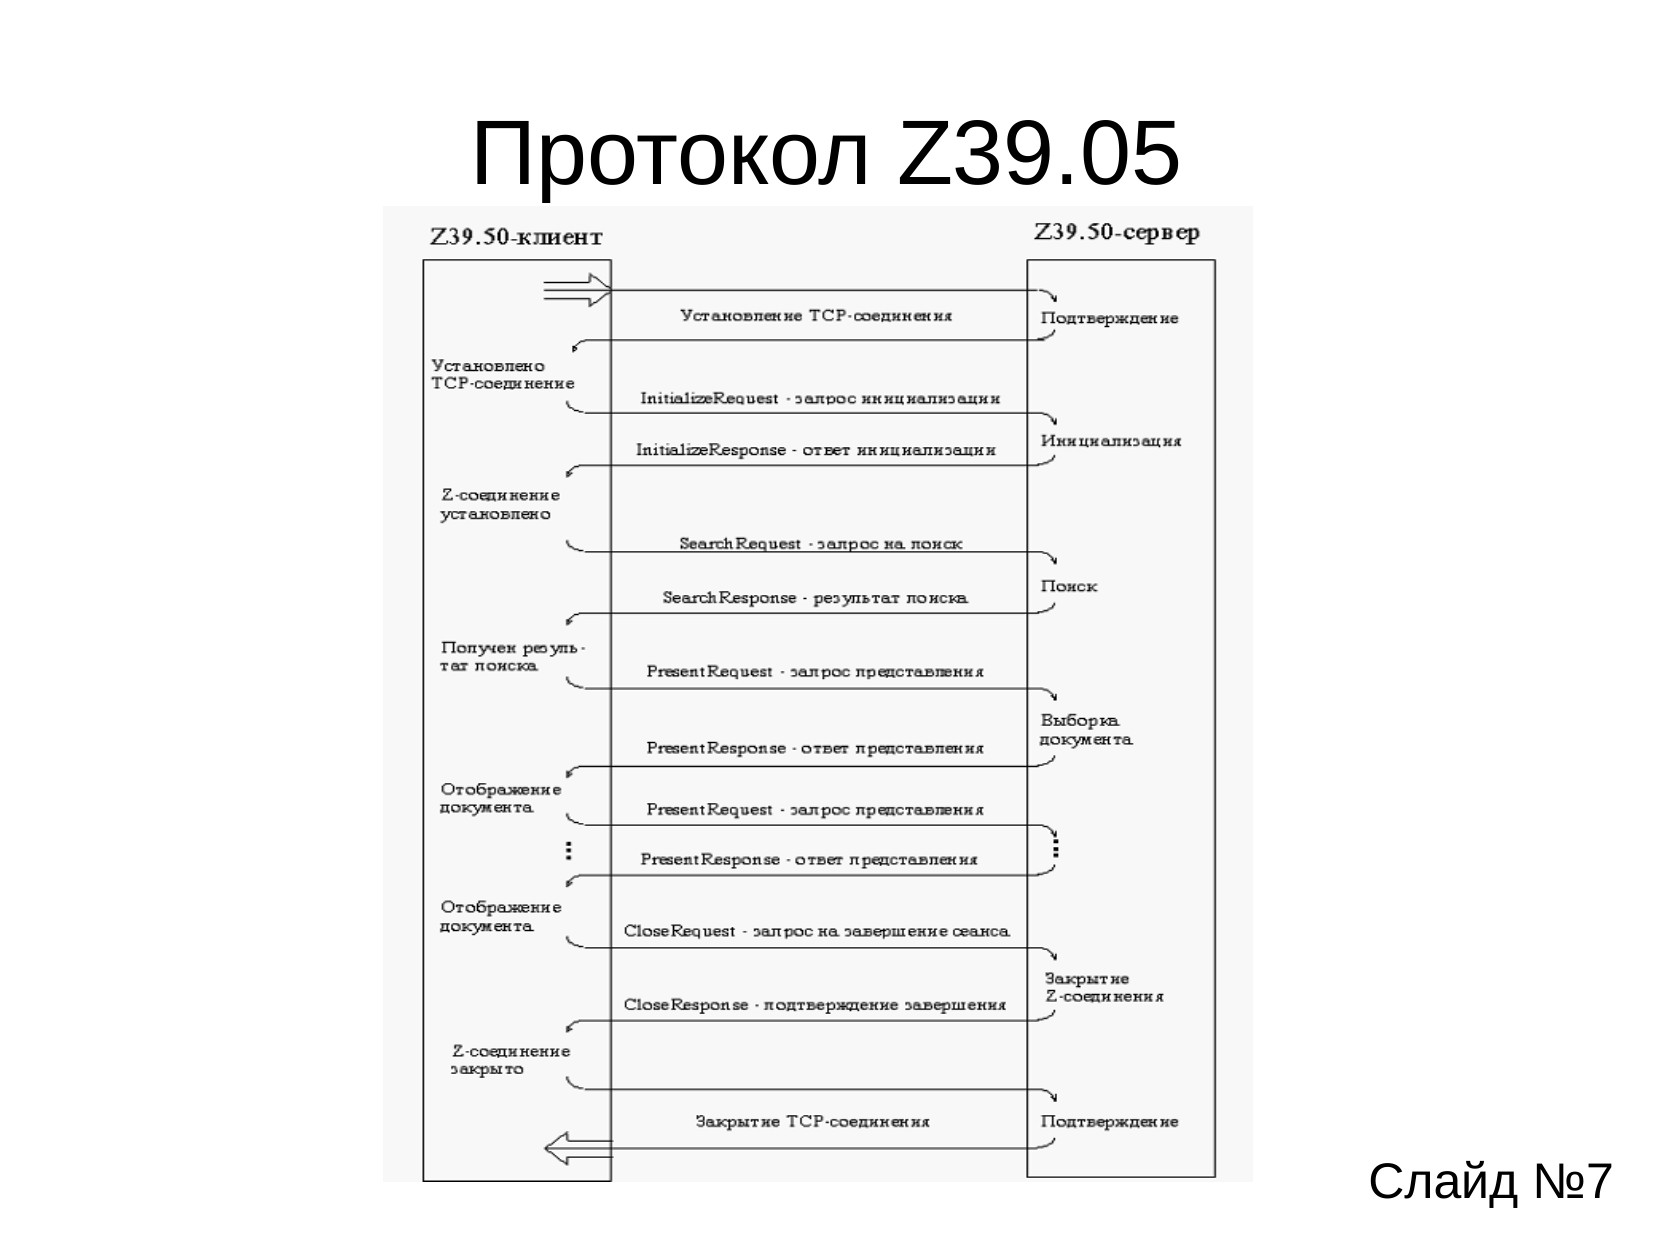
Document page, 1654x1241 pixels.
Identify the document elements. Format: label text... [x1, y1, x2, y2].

picture [383, 206, 1253, 1182]
title Протокол Z39.05 [82, 56, 1571, 250]
text_box Слайд №7 [1328, 1122, 1654, 1241]
